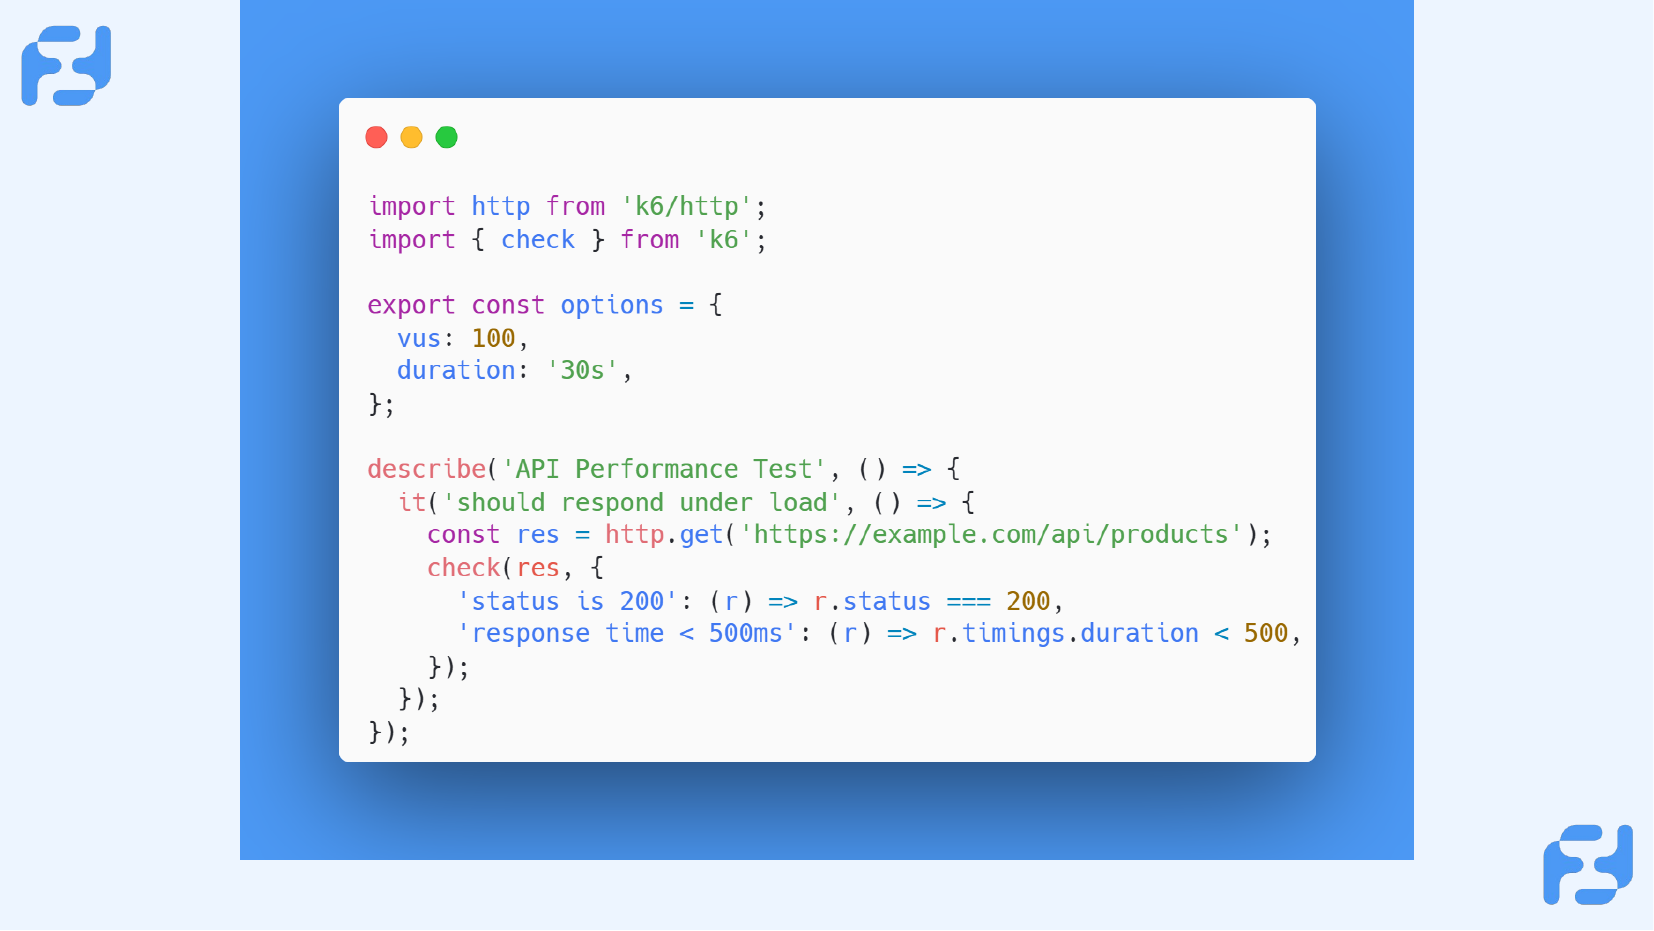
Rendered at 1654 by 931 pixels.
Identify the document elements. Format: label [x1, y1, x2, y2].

picture [240, 0, 1414, 860]
picture [0, 0, 132, 132]
picture [1522, 798, 1654, 931]
